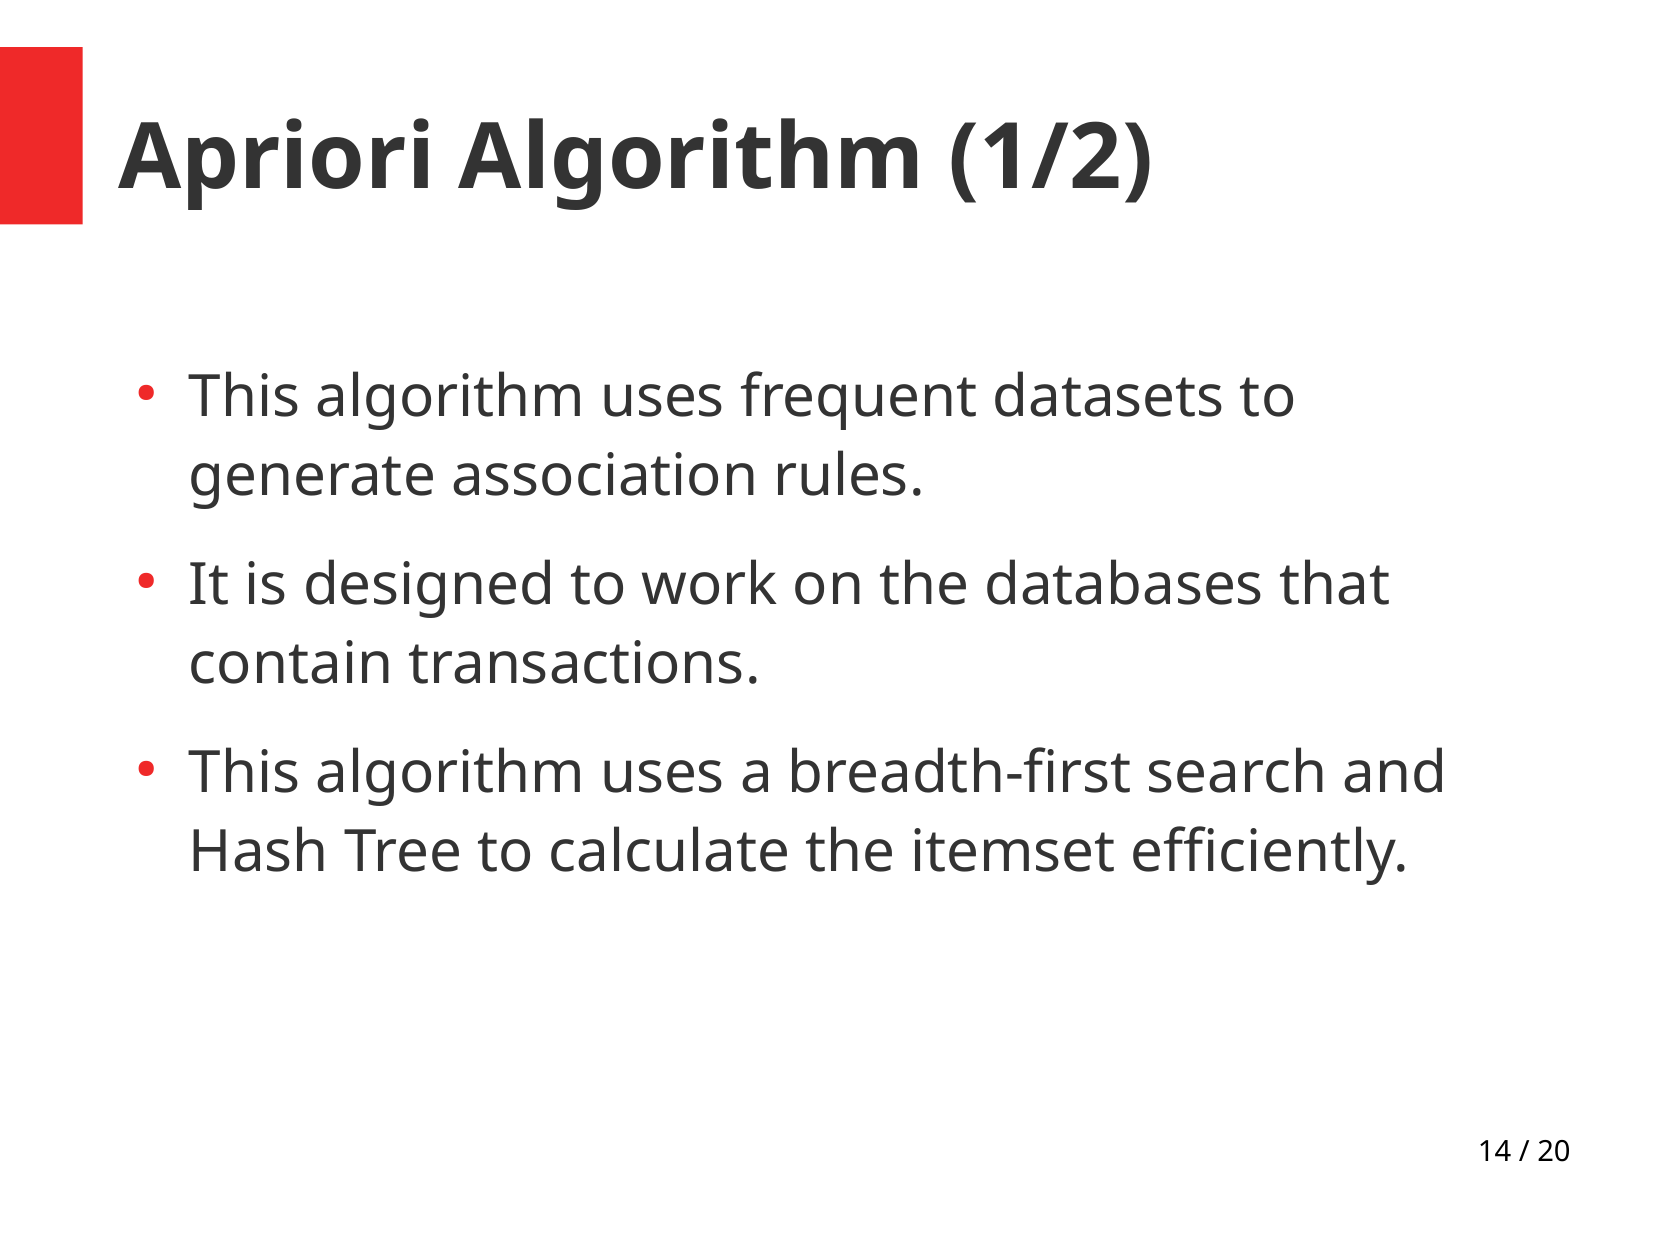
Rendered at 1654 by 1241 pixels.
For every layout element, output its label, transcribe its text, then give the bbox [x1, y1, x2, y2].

list This algorithm uses frequent datasets to generate association rules. It is designed to work on the databases that contain transactions. This algorithm uses a breadth-first search and Hash Tree to calculate the itemset efficiently. [118, 354, 1536, 1241]
title Apriori Algorithm (1/2) [118, 49, 1571, 257]
